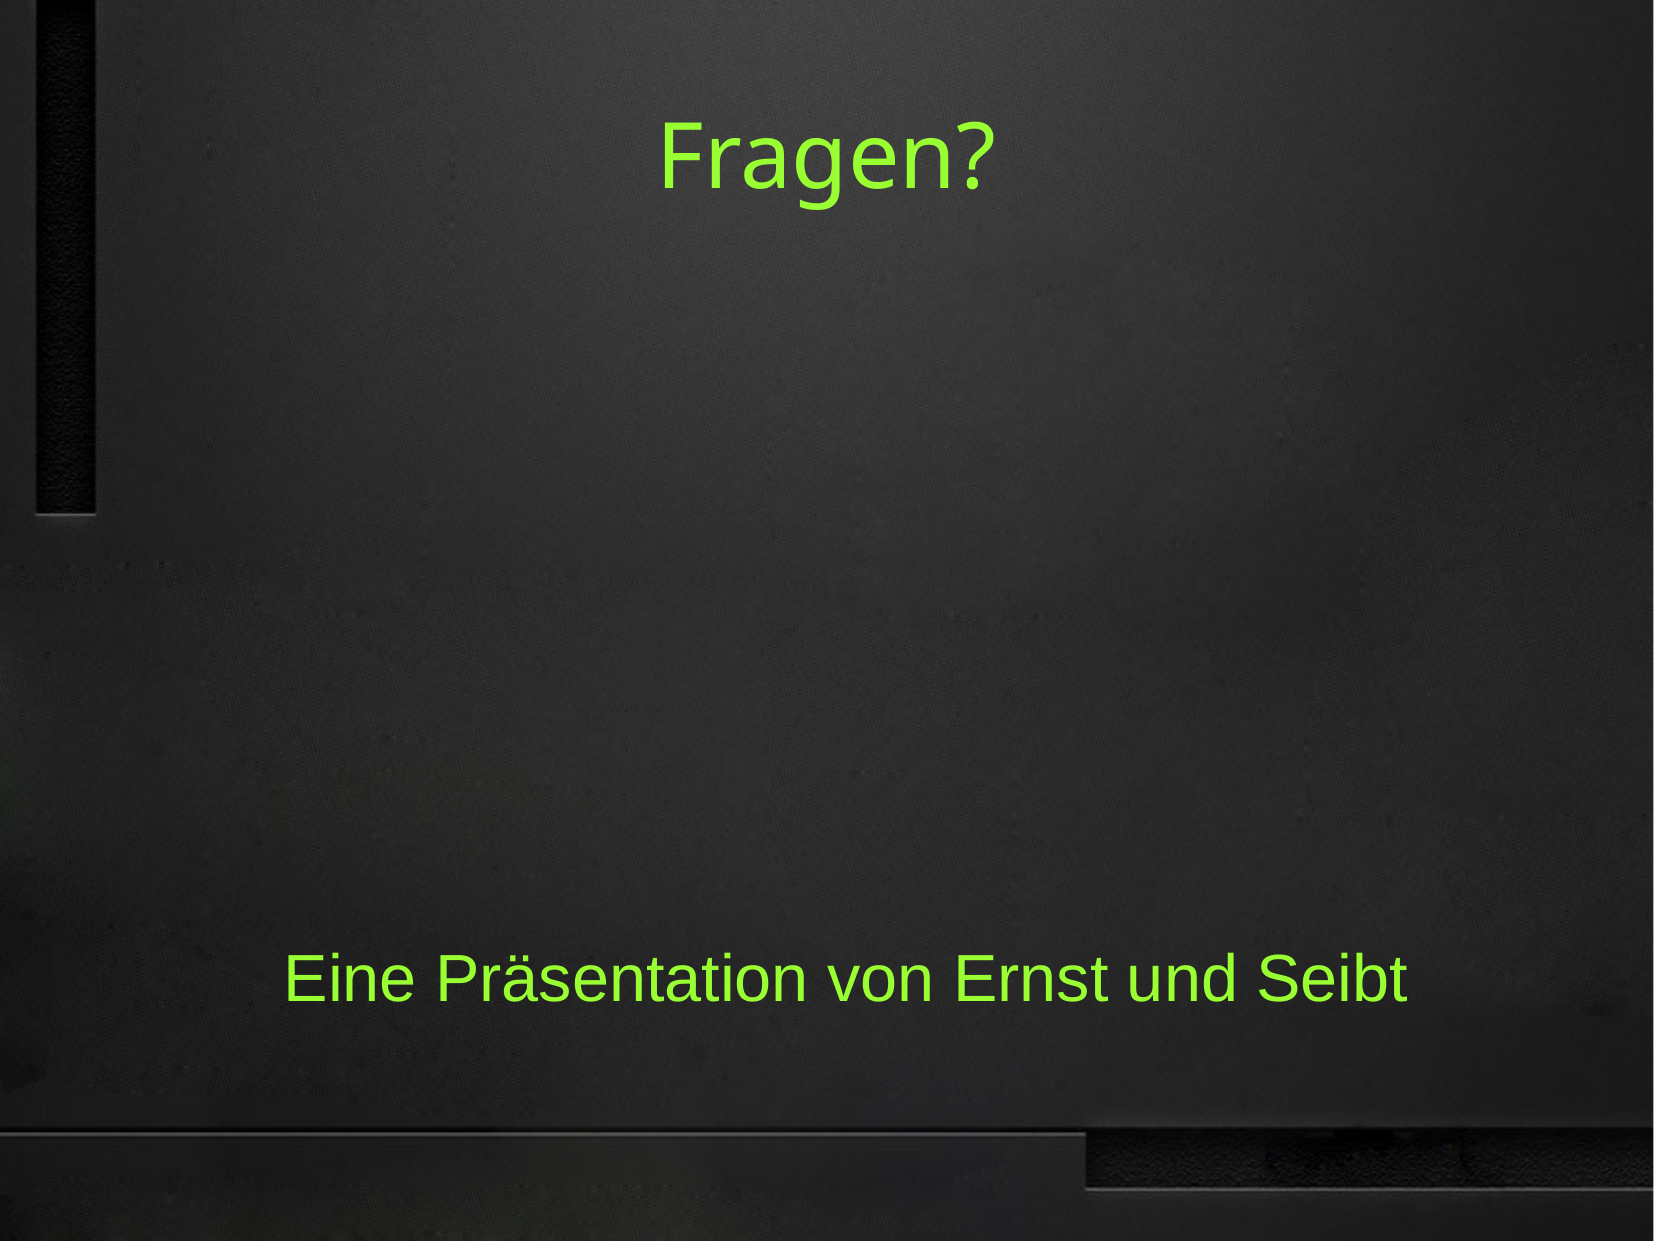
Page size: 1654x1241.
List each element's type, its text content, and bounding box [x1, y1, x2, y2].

subtitle Eine Präsentation von Ernst und Seibt [248, 941, 1630, 1241]
title Fragen? [82, 49, 1571, 257]
picture [0, 0, 1654, 1241]
